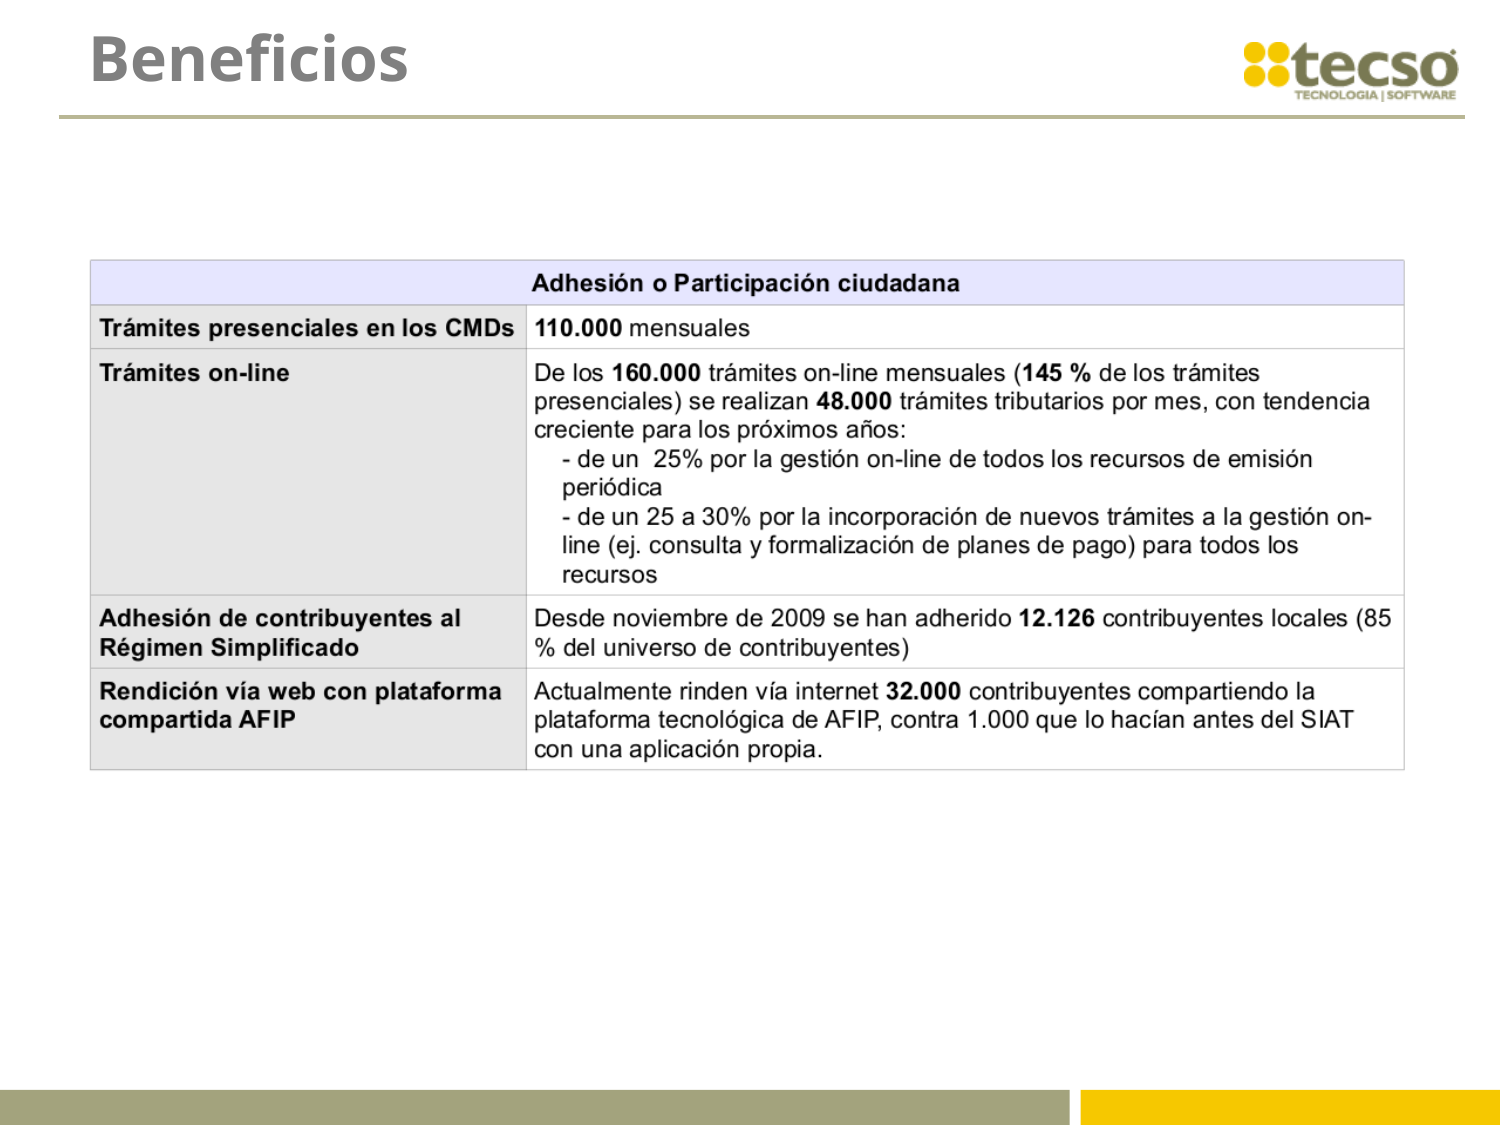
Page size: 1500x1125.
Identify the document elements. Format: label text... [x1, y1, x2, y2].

picture [77, 249, 1426, 788]
picture [1244, 42, 1459, 102]
title Beneficios [73, 6, 1238, 211]
